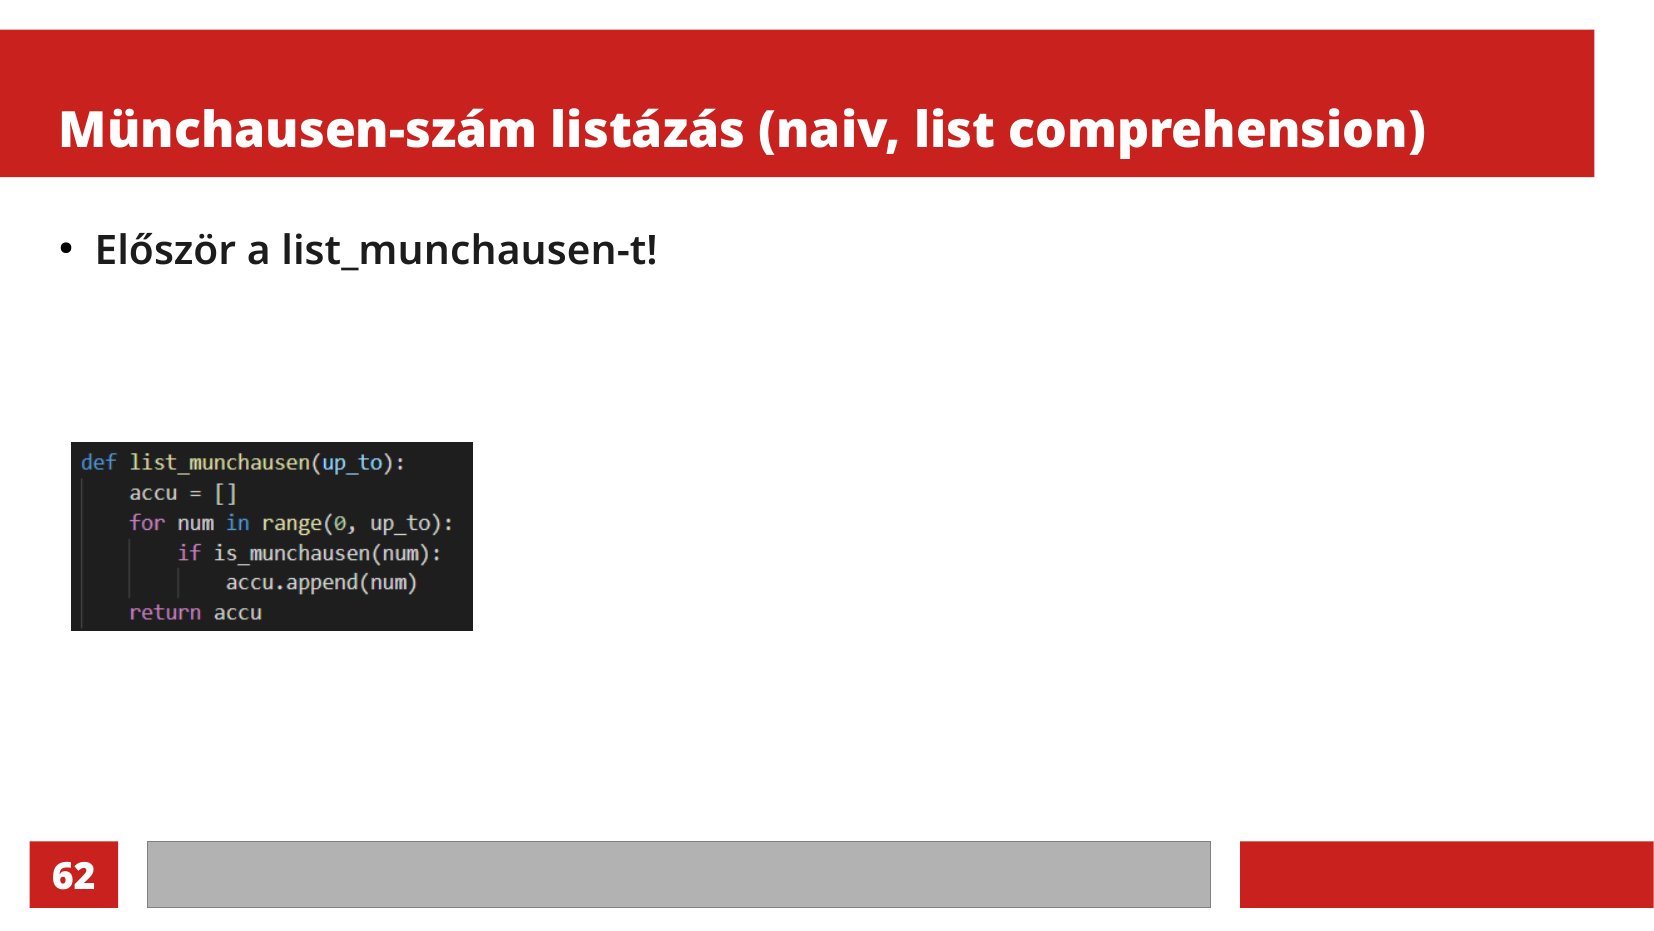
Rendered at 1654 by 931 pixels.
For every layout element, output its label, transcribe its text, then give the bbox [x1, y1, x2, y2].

title Münchausen-szám listázás (naiv, list comprehension) [59, 44, 1595, 163]
list Először a list_munchausen-t! [59, 221, 1565, 443]
picture [71, 442, 473, 631]
